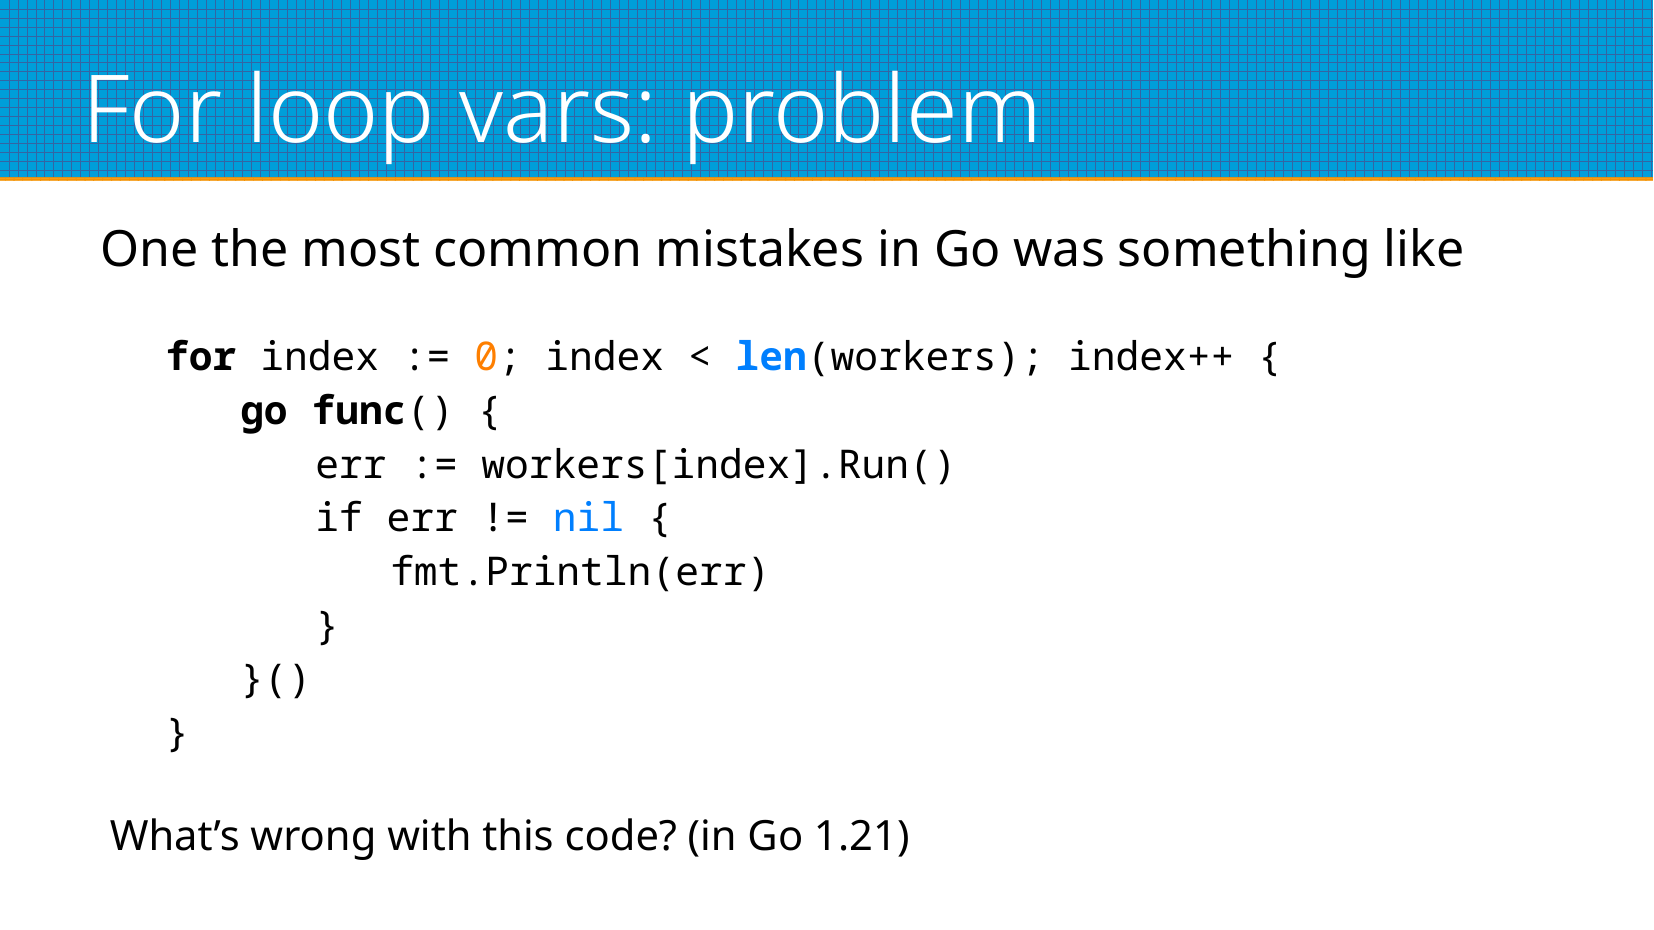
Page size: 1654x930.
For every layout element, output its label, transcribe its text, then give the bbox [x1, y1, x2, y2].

text_box What’s wrong with this code? (in Go 1.21) [103, 743, 1576, 926]
text_box for index := 0; index < len(workers); index++ { go func() { err := workers[index].Run() if err != nil { fmt.Println(err) } }() } [159, 322, 1388, 743]
title For loop vars: problem [82, 14, 1571, 171]
list One the most common mistakes in Go was something like [29, 213, 1609, 352]
